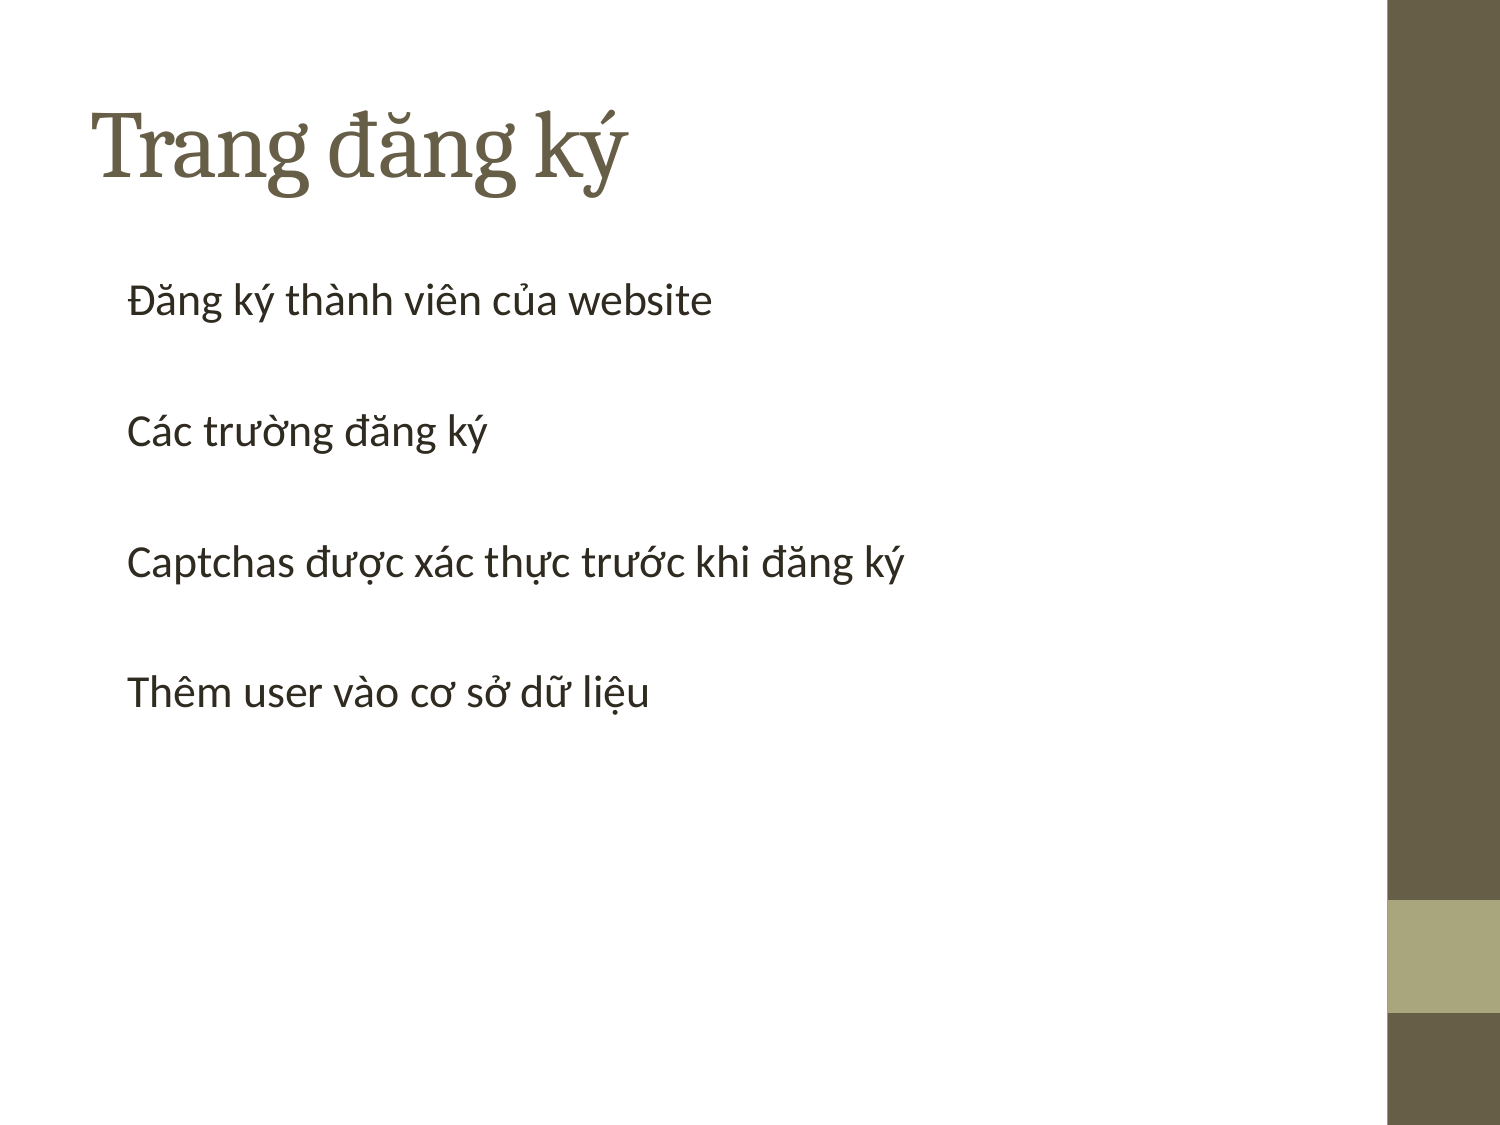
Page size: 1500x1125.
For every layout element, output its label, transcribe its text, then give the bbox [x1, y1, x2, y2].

list Đăng ký thành viên của website Các trường đăng ký Captchas được xác thực trước khi đăng ký Thêm user vào cơ sở dữ liệu [75, 262, 1326, 1051]
title Trang đăng ký [75, 45, 1326, 233]
